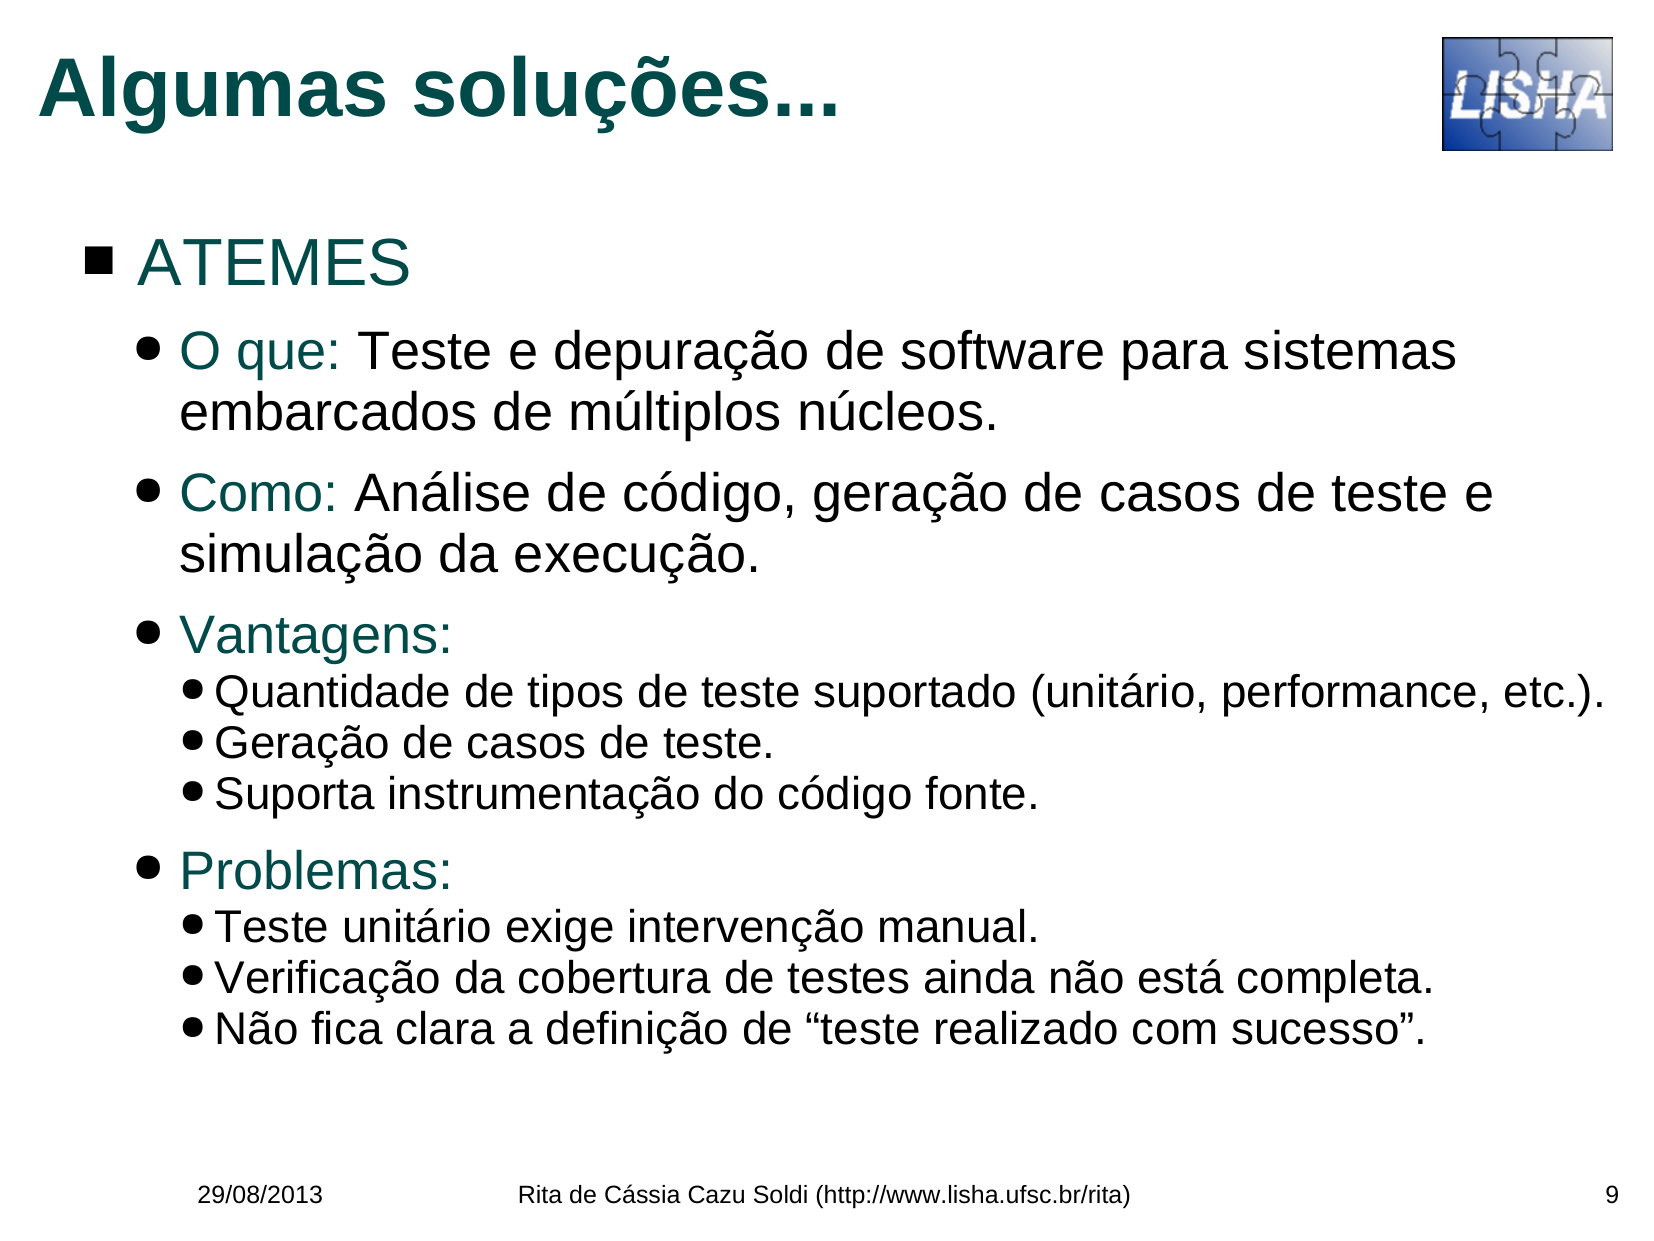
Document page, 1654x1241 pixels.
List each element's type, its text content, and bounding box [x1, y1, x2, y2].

list ATEMES O que: Teste e depuração de software para sistemas embarcados de múltiplos núcleos. Como: Análise de código, geração de casos de teste e simulação da execução. Vantagens: Quantidade de tipos de teste suportado (unitário, performance, etc.). Geração de casos de teste. Suporta instrumentação do código fonte. Problemas: Teste unitário exige intervenção manual. Verificação da cobertura de testes ainda não está completa. Não fica clara a definição de “teste realizado com sucesso”. [37, 225, 1613, 1163]
title Algumas soluções... [37, 37, 1426, 151]
picture [1442, 37, 1613, 151]
